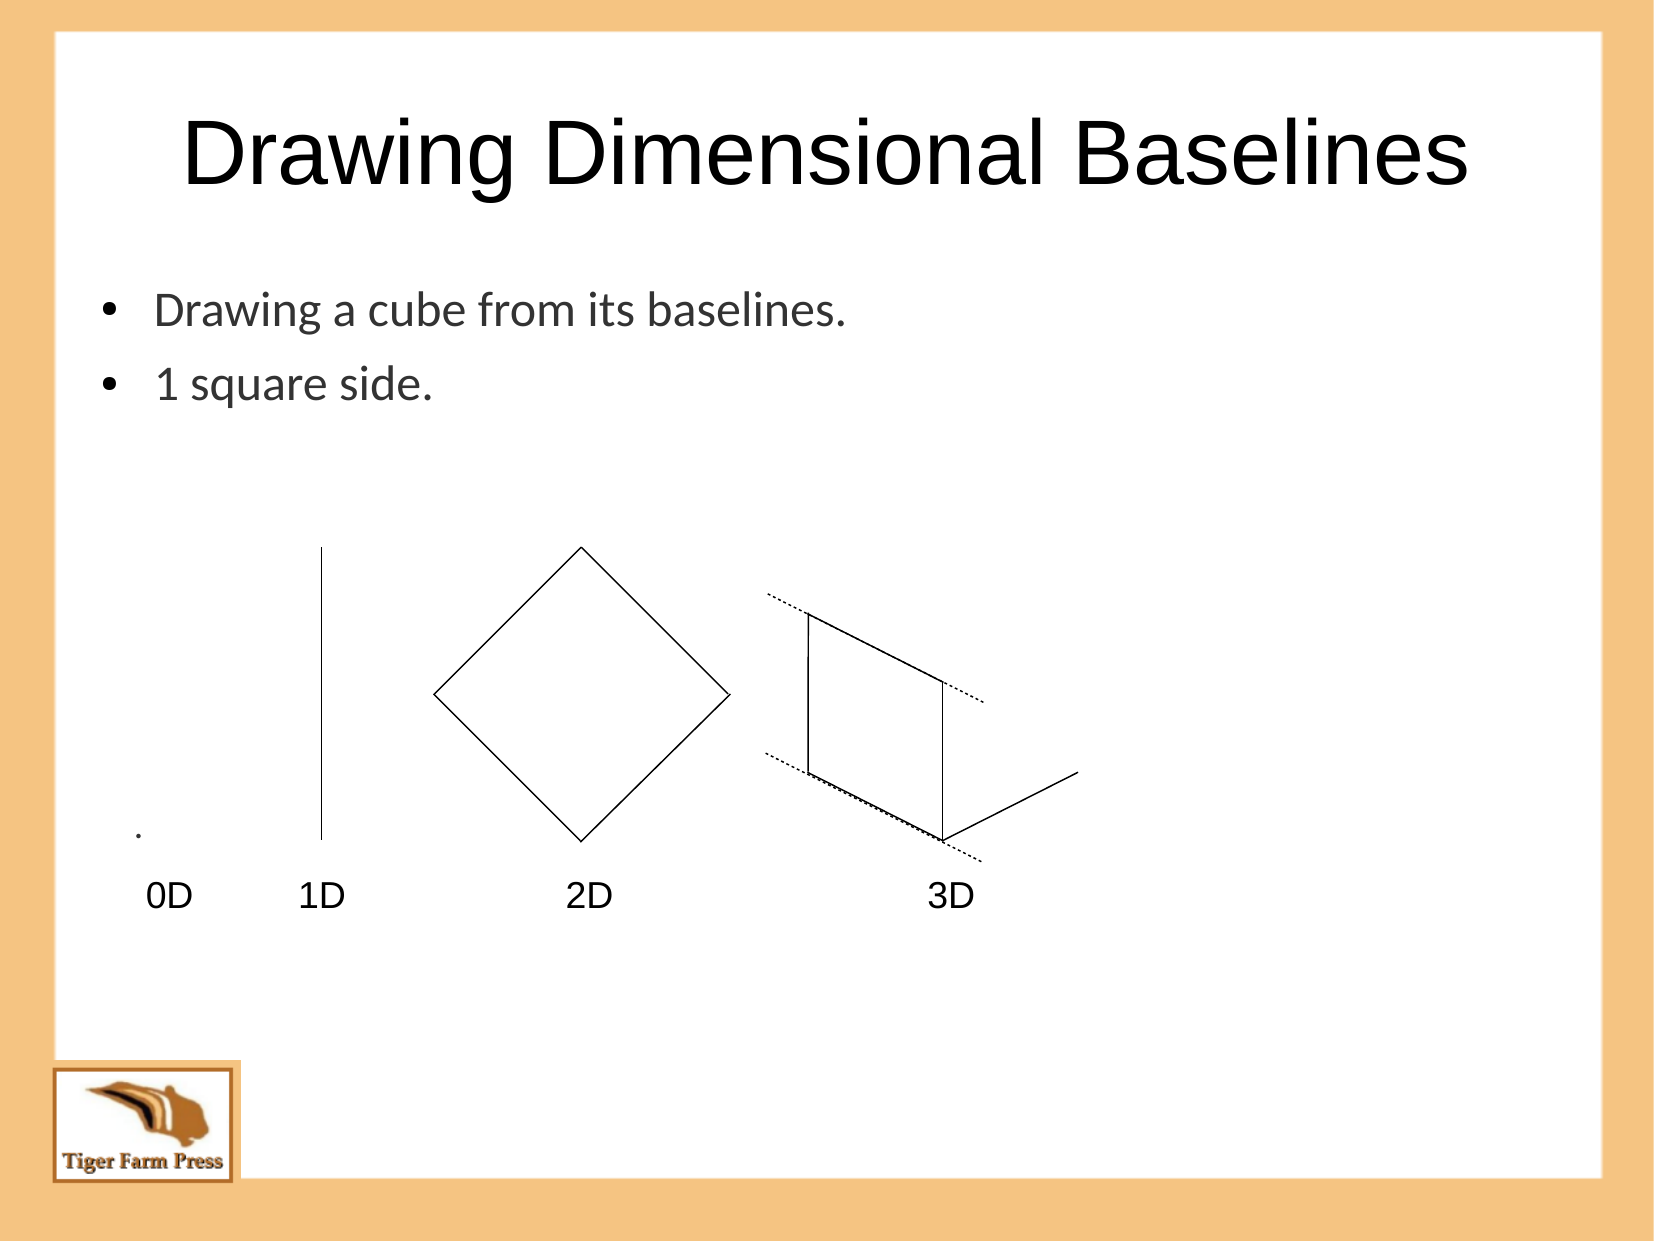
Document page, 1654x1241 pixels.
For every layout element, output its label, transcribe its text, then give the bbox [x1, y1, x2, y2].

title Drawing Dimensional Baselines [82, 49, 1571, 257]
list Drawing a cube from its baselines. 1 square side. . 0D 1D 2D 3D [82, 290, 1571, 1109]
picture [0, 0, 1654, 1241]
